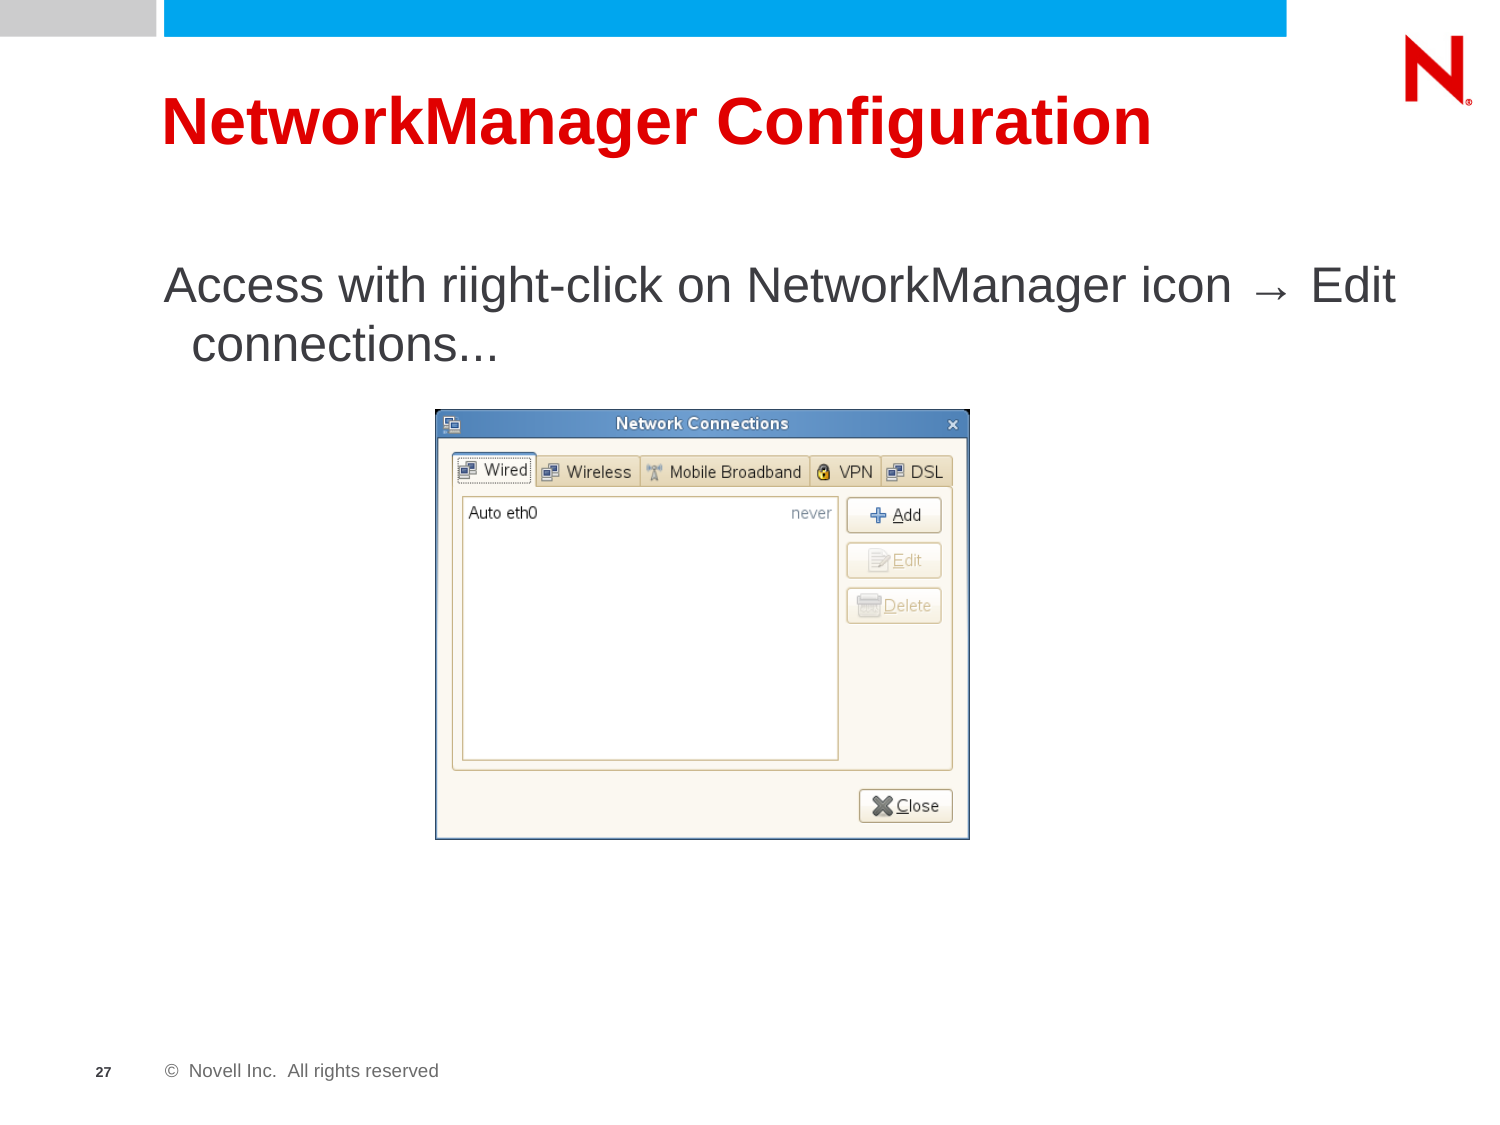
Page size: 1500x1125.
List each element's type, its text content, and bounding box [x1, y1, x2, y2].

list Access with riight-click on NetworkManager icon → Edit connections... [163, 254, 1404, 986]
title NetworkManager Configuration [161, 41, 1383, 205]
picture [1403, 32, 1473, 107]
picture [435, 409, 970, 840]
